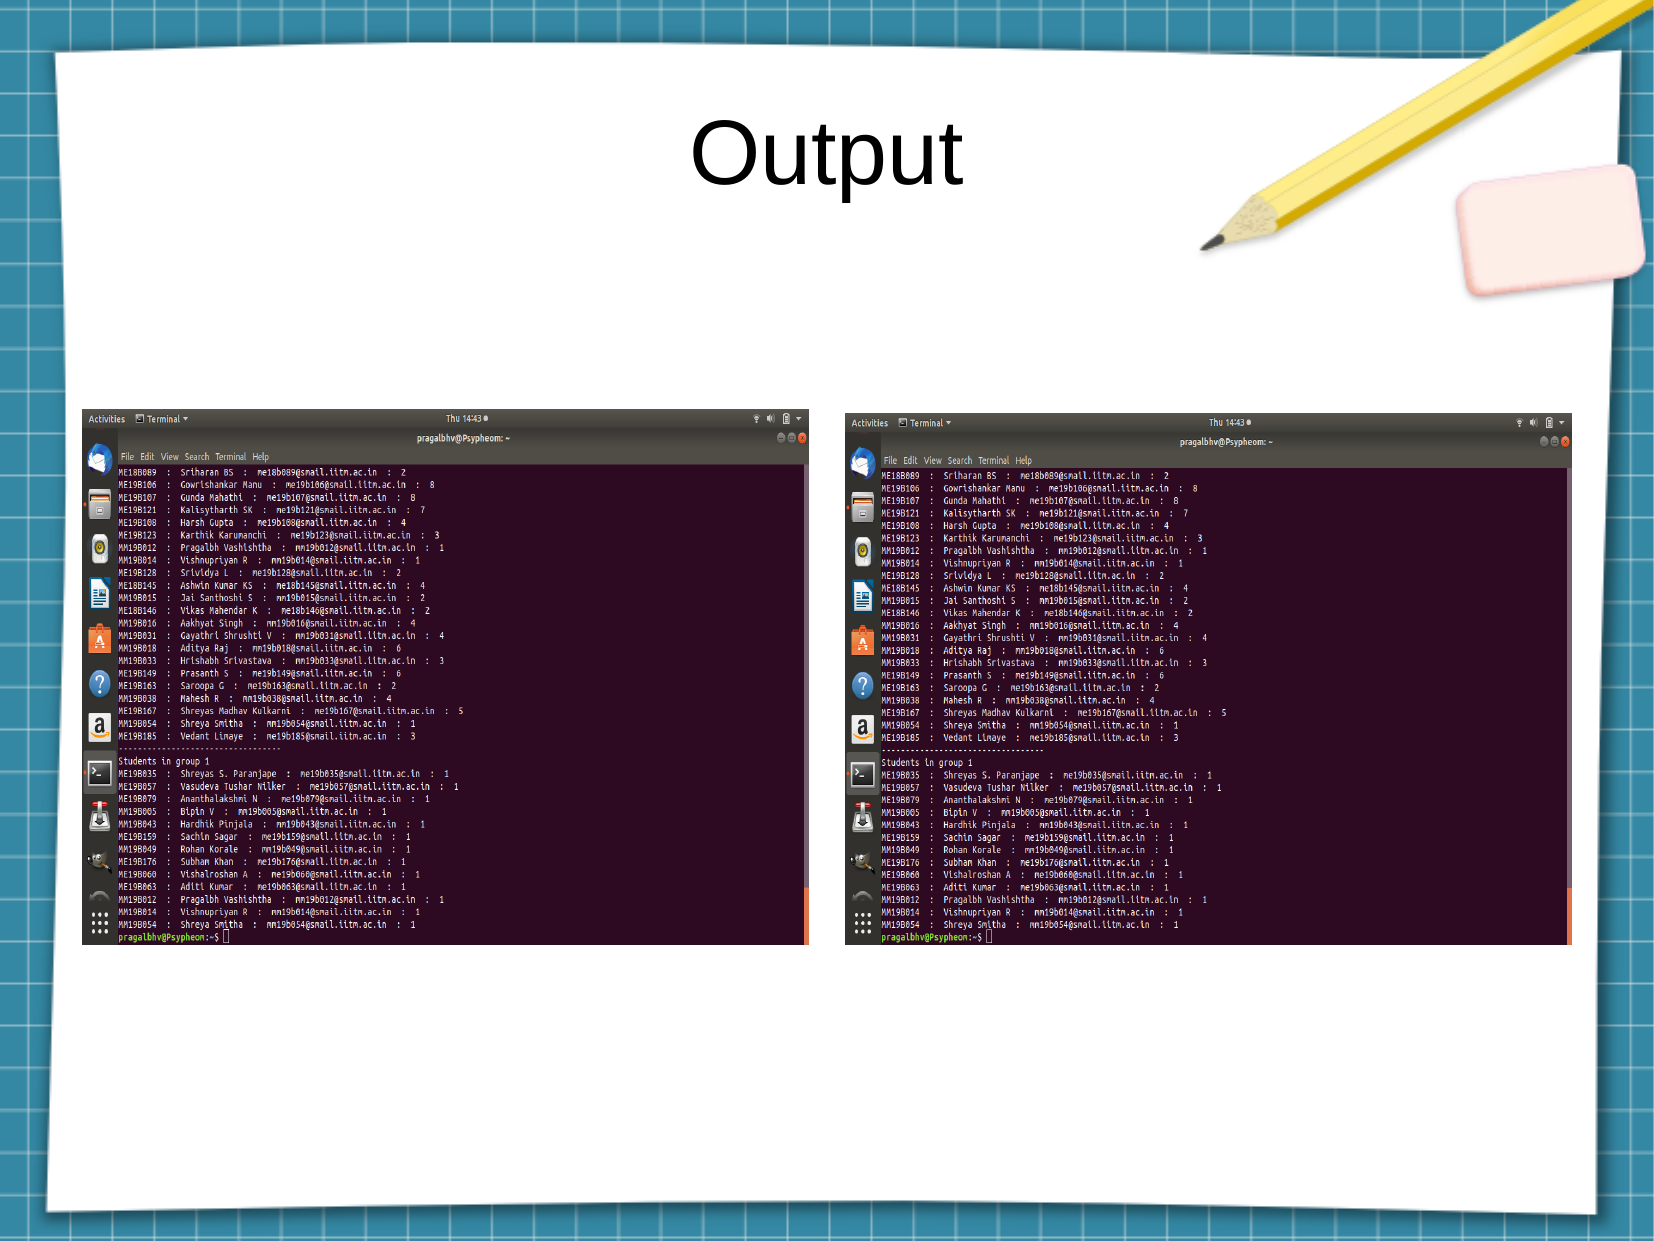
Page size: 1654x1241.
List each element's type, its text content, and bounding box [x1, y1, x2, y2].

title Output [82, 49, 1571, 257]
picture [0, 0, 1654, 1241]
